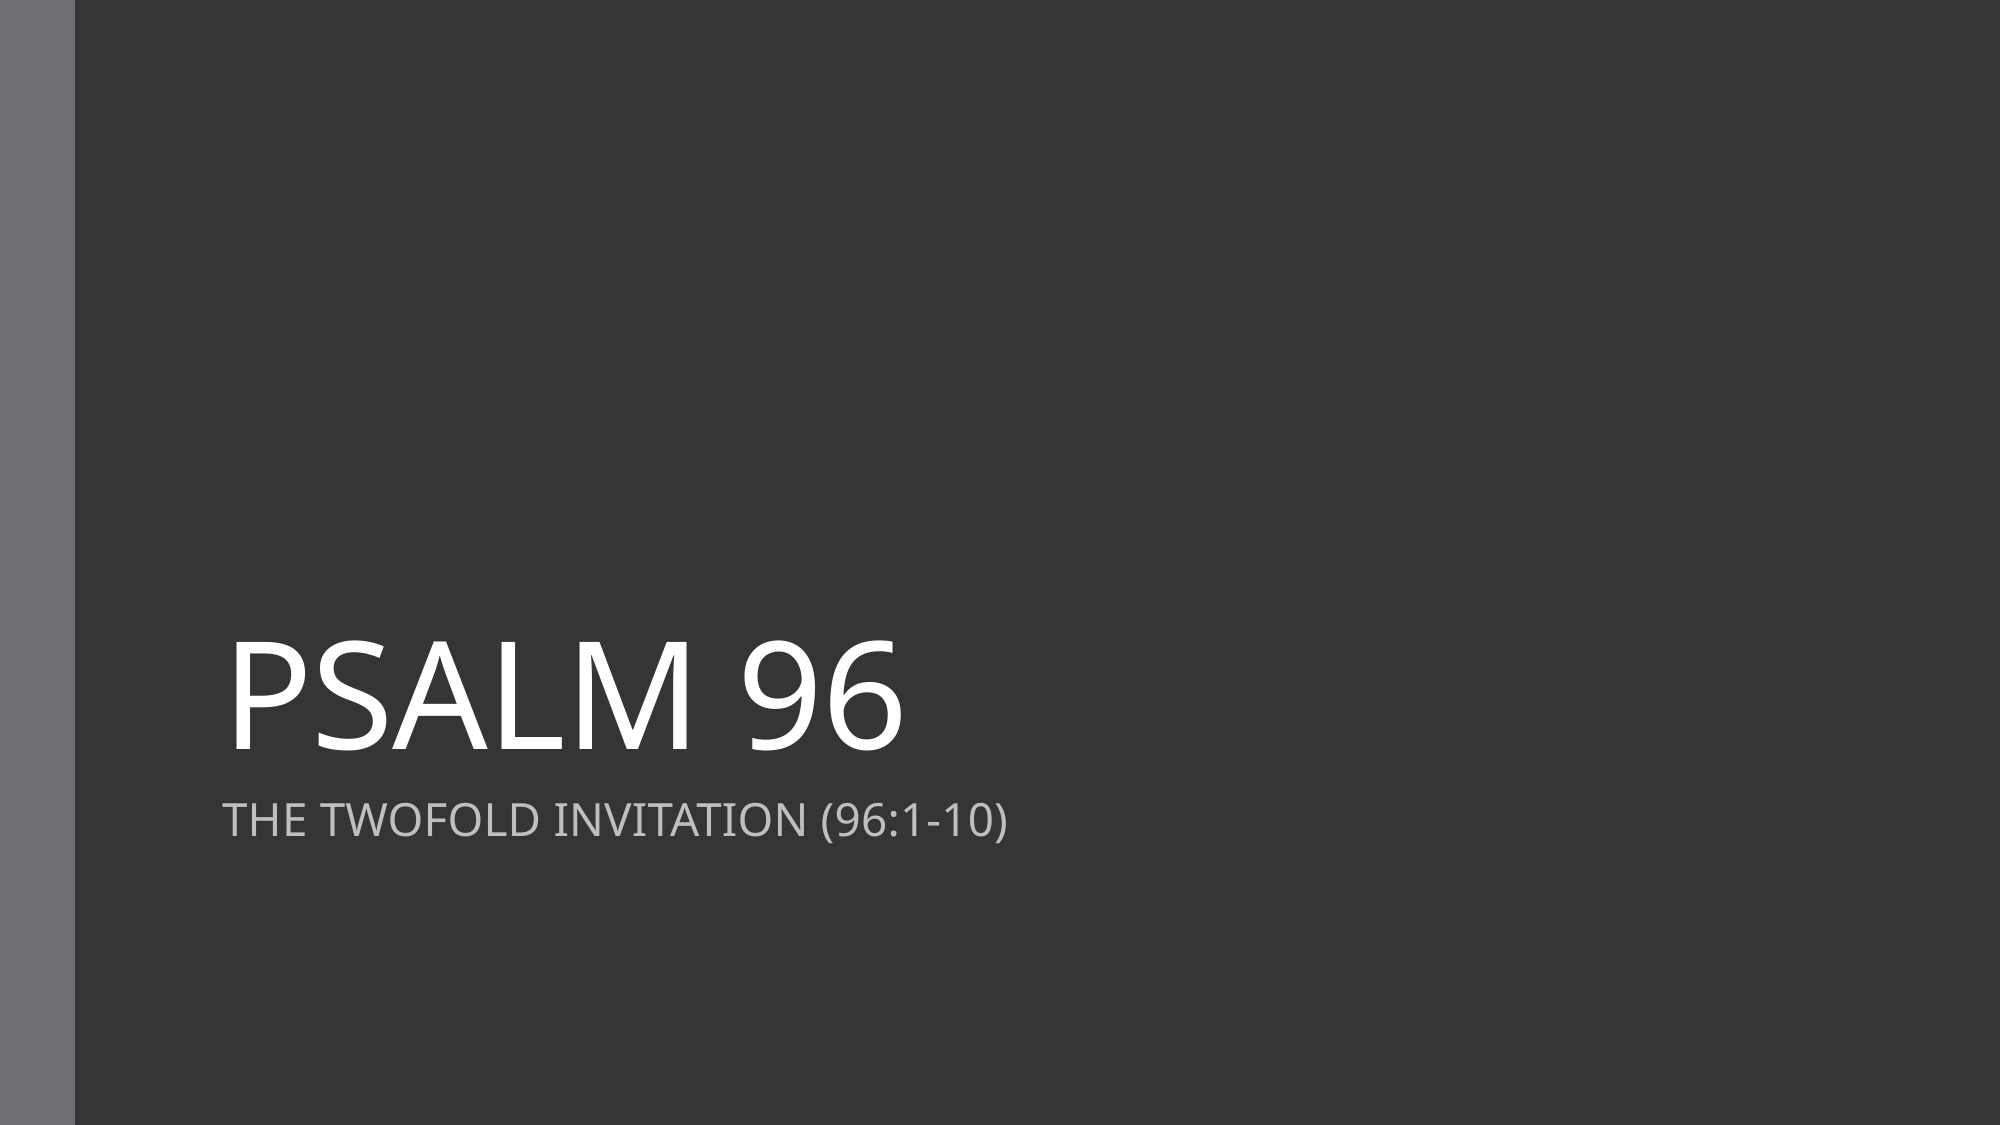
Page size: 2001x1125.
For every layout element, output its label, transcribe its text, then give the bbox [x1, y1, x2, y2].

title PSALM 96 [206, 124, 1752, 787]
subtitle THE TWOFOLD INVITATION (96:1-10) [206, 787, 1752, 1066]
